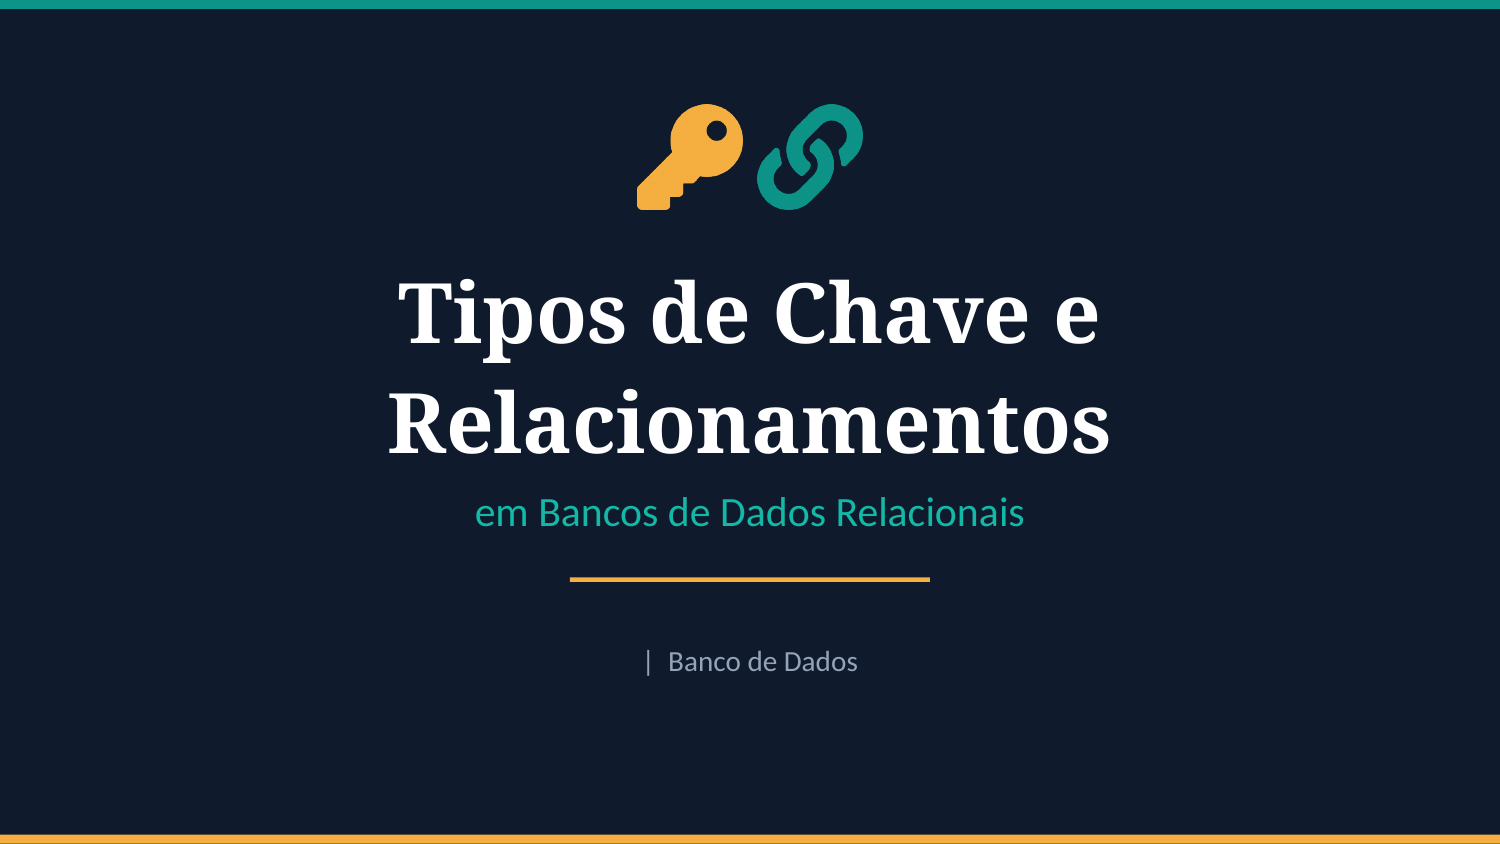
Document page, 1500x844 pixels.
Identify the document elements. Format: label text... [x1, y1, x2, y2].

text_box em Bancos de Dados Relacionais [119, 464, 1380, 555]
text_box [0, 834, 1500, 844]
text_box | Banco de Dados [119, 622, 1380, 698]
text_box [0, 0, 1500, 9]
picture [757, 104, 863, 210]
text_box [569, 577, 930, 582]
picture [637, 104, 743, 210]
text_box Tipos de Chave e Relacionamentos [119, 239, 1380, 464]
